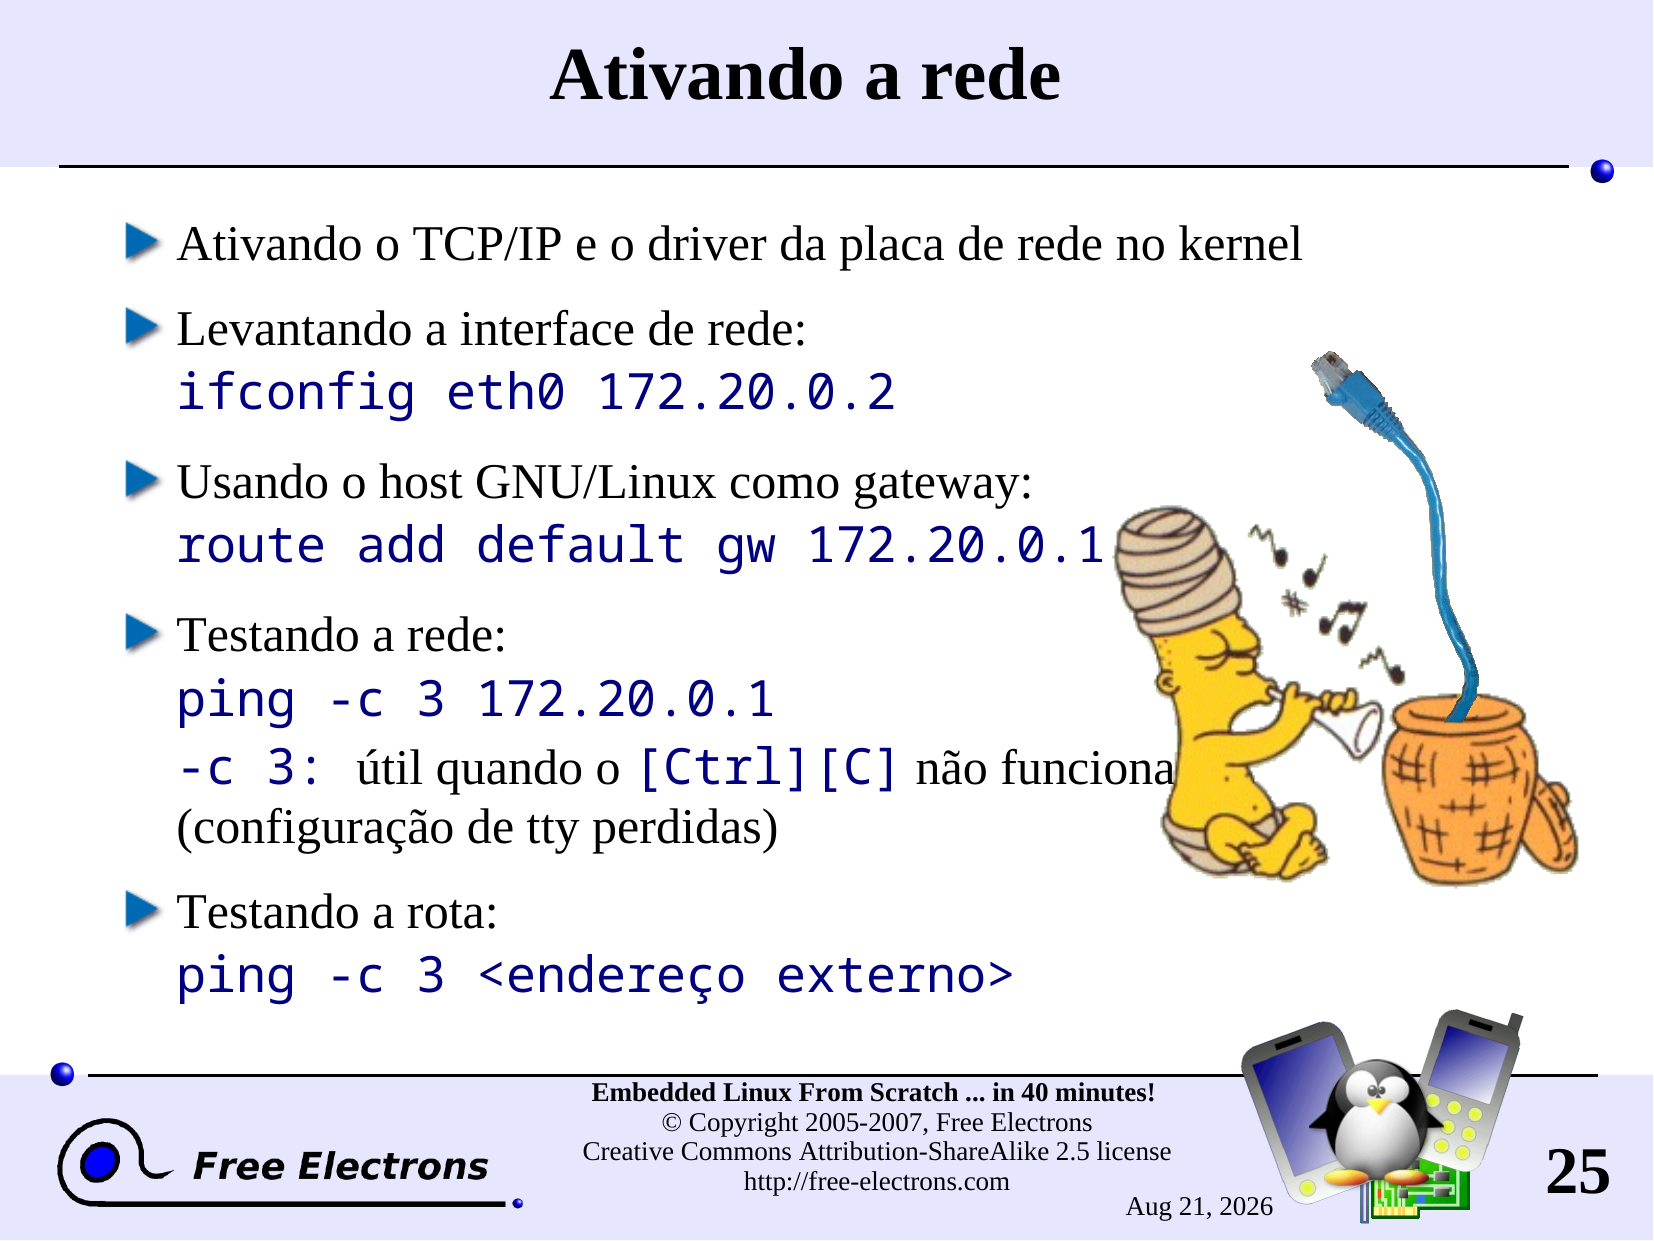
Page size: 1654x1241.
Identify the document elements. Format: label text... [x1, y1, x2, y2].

list Ativando o TCP/IP e o driver da placa de rede no kernel Levantando a interface de rede: ifconfig eth0 172.20.0.2 Usando o host GNU/Linux como gateway: route add default gw 172.20.0.1 Testando a rede: ping -c 3 172.20.0.1 -c 3: útil quando o [Ctrl][C] não funciona (configuração de tty perdidas) Testando a rota: ping -c 3 <endereço externo> [105, 216, 1518, 1066]
title Ativando a rede [60, 25, 1551, 124]
picture [50, 1107, 527, 1216]
picture [1231, 1007, 1538, 1241]
picture [1109, 340, 1589, 895]
